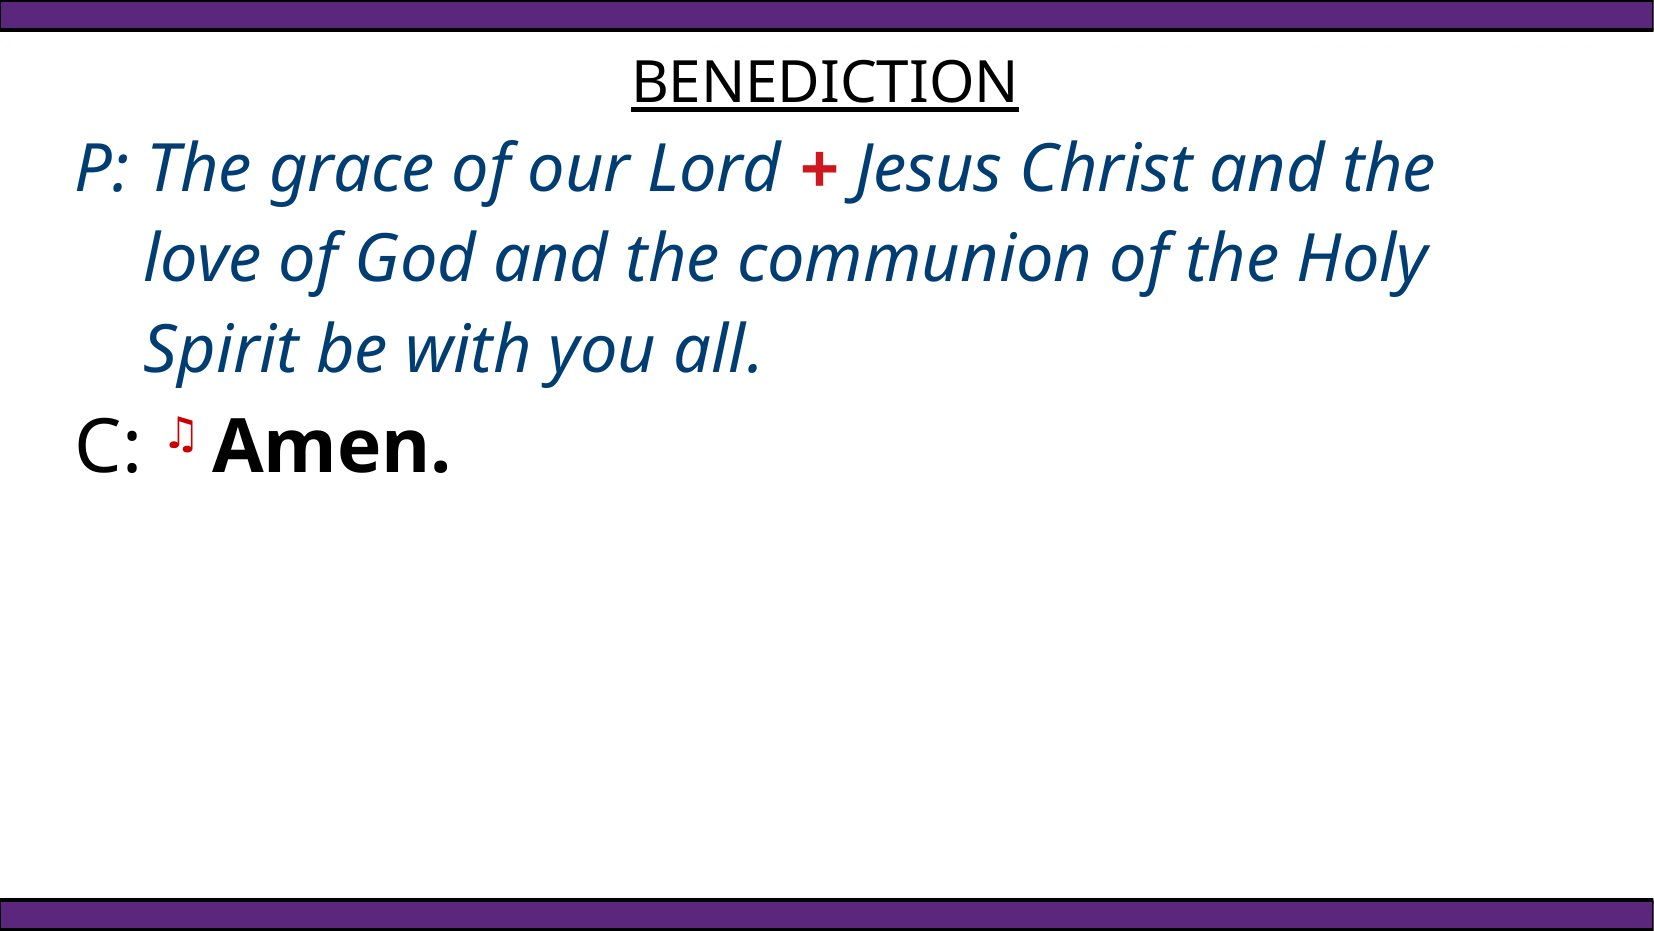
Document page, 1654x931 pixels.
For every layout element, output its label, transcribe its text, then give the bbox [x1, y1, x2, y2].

text_box BENEDICTION P: The grace of our Lord + Jesus Christ and the love of God and the communion of the Holy Spirit be with you all. C: ♫ Amen. [60, 33, 1591, 492]
text_box [0, 0, 1654, 31]
text_box [0, 900, 1654, 931]
picture [0, 31, 1654, 900]
